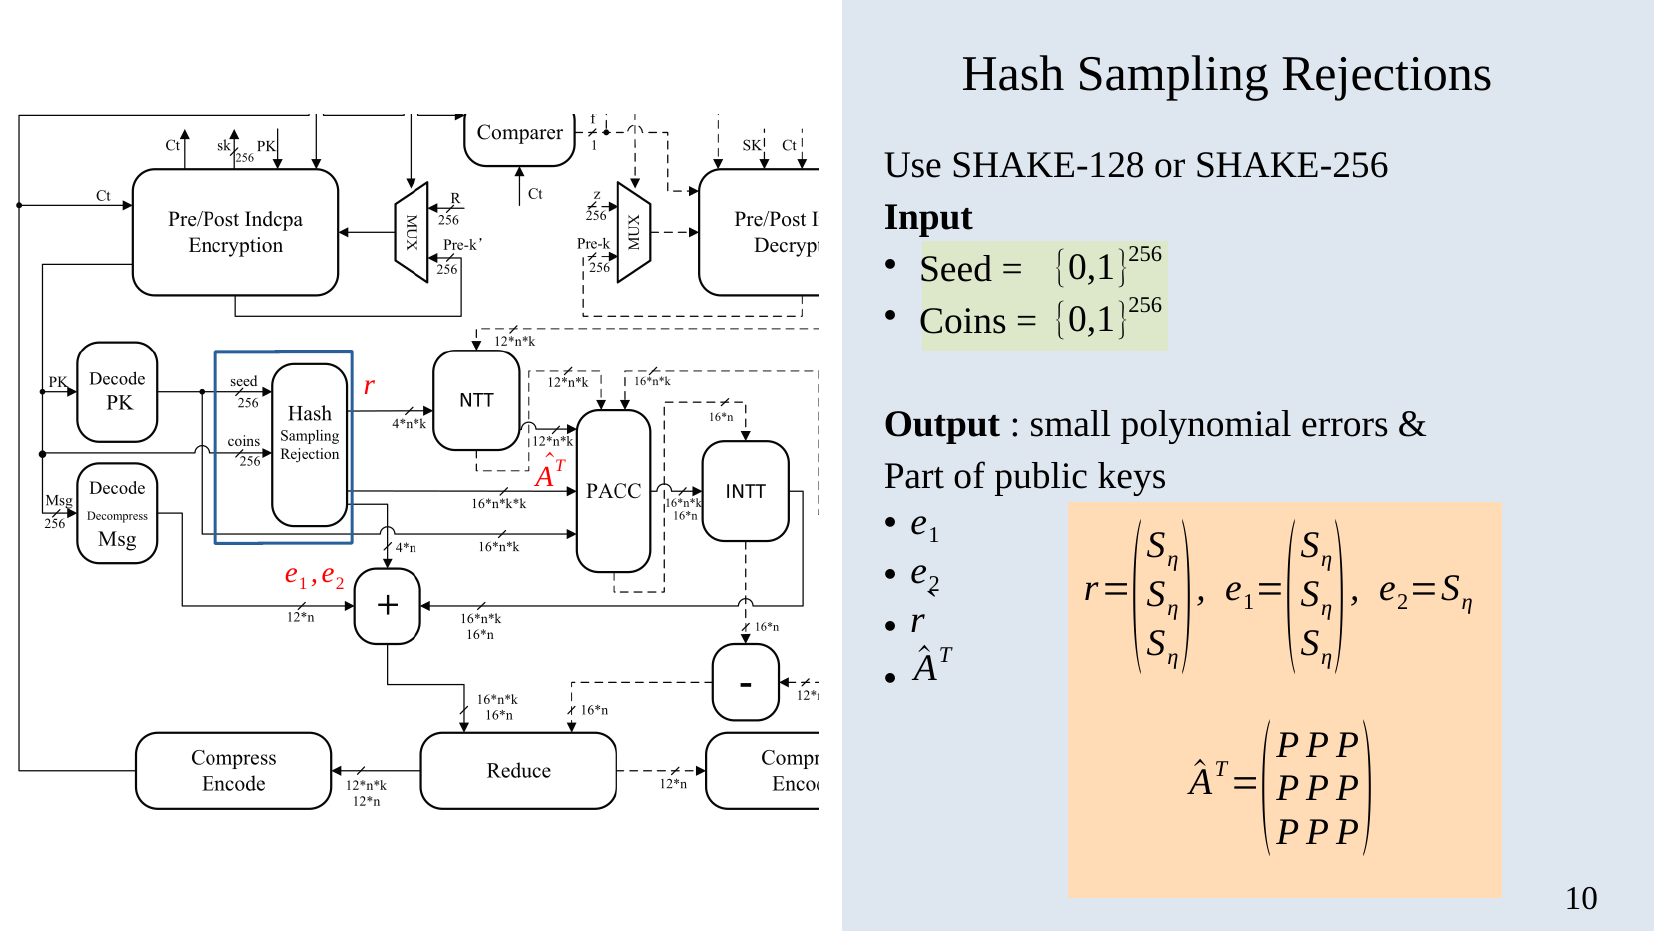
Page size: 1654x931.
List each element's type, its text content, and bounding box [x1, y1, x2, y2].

chart [1083, 516, 1474, 677]
text_box 10 [1549, 854, 1643, 931]
chart [284, 556, 345, 594]
chart [1185, 717, 1375, 859]
chart [532, 450, 567, 493]
chart [689, 325, 898, 430]
title Hash Sampling Rejections [849, 19, 1605, 121]
chart [909, 500, 954, 689]
chart [1054, 241, 1163, 342]
text_box [737, 0, 1654, 931]
picture [10, 114, 819, 826]
chart [363, 368, 377, 401]
text_box Use SHAKE-128 or SHAKE-256 Input Seed = Coins = Output : small polynomial errors & Part of public keys [869, 126, 1558, 814]
